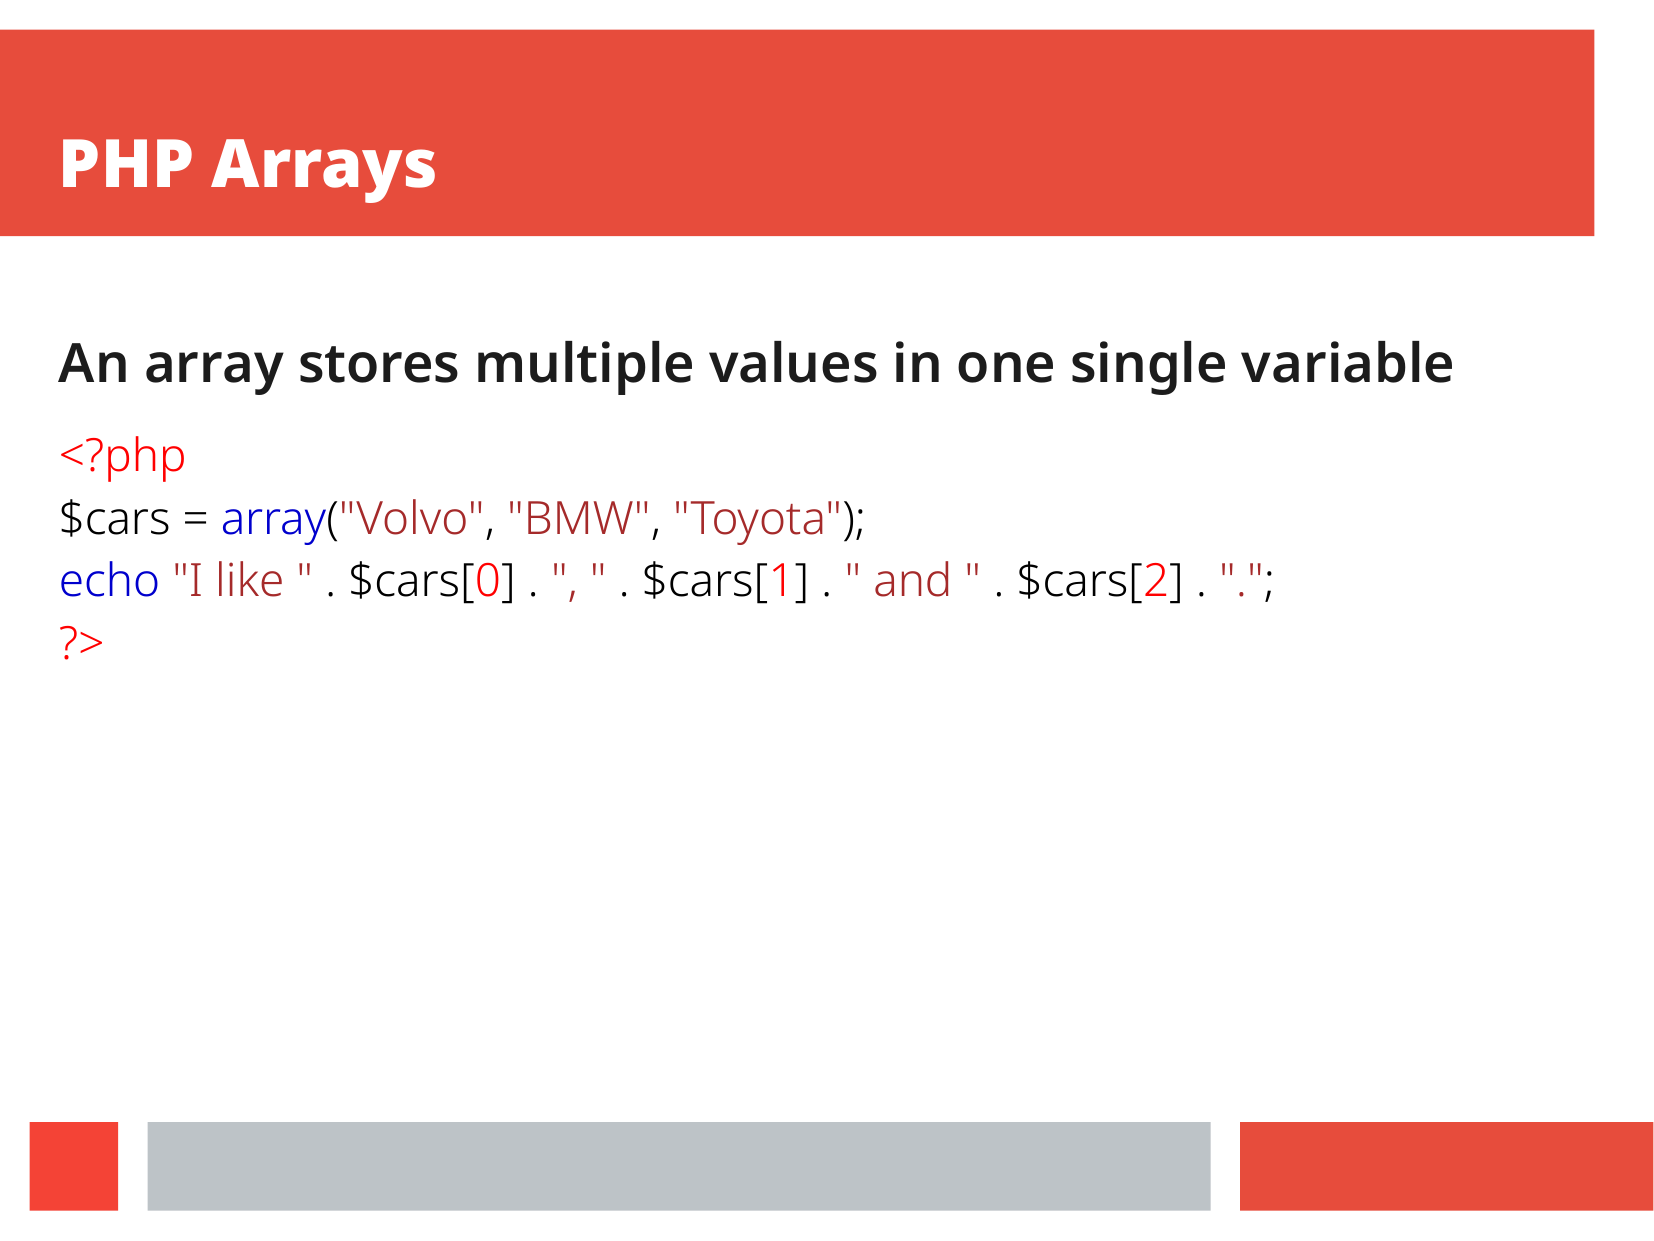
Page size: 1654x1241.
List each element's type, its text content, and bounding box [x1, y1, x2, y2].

list An array stores multiple values in one single variable <?php $cars = array("Volvo", "BMW", "Toyota"); echo "I like " . $cars[0] . ", " . $cars[1] . " and " . $cars[2] . "."; ?> [59, 324, 1565, 1093]
title PHP Arrays [59, 59, 1595, 207]
